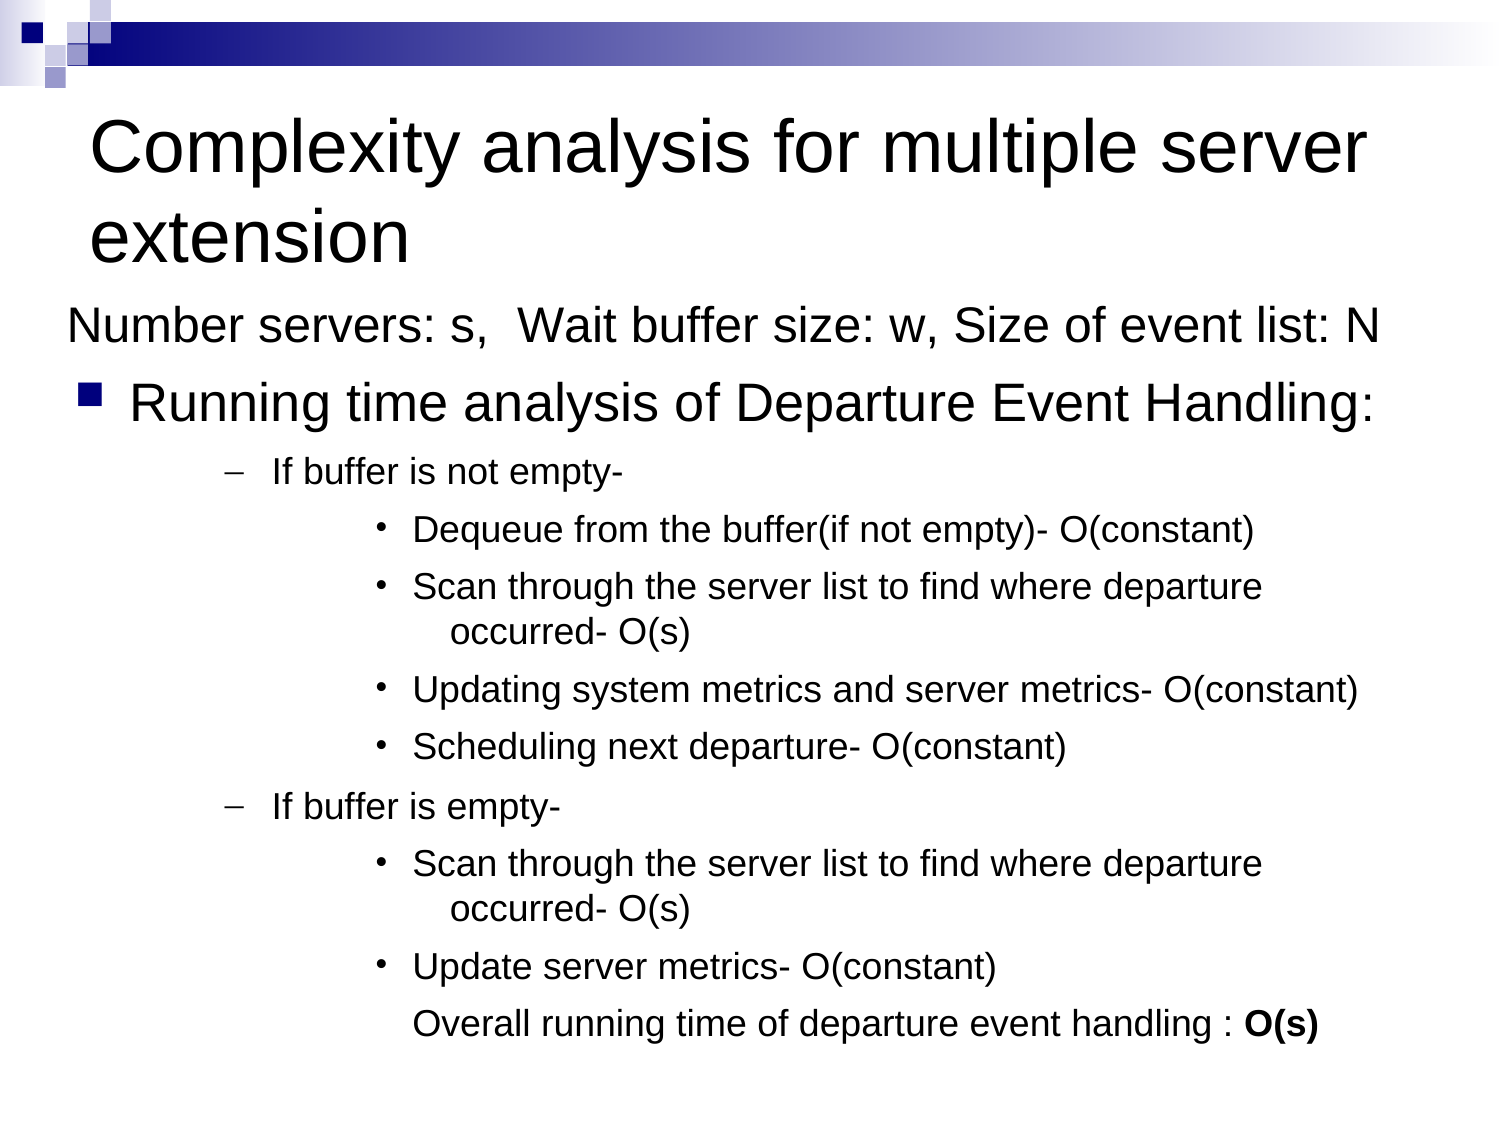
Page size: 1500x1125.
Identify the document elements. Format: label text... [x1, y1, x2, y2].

list Running time analysis of Departure Event Handling: If buffer is not empty- Dequeue from the buffer(if not empty)- O(constant) Scan through the server list to find where departure occurred- O(s) Updating system metrics and server metrics- O(constant) Scheduling next departure- O(constant) If buffer is empty- Scan through the server list to find where departure occurred- O(s) Update server metrics- O(constant) Overall running time of departure event handling : O(s) [60, 361, 1411, 1125]
text_box Number servers: s, Wait buffer size: w, Size of event list: N [51, 284, 1426, 361]
title Complexity analysis for multiple server extension [75, 75, 1426, 284]
